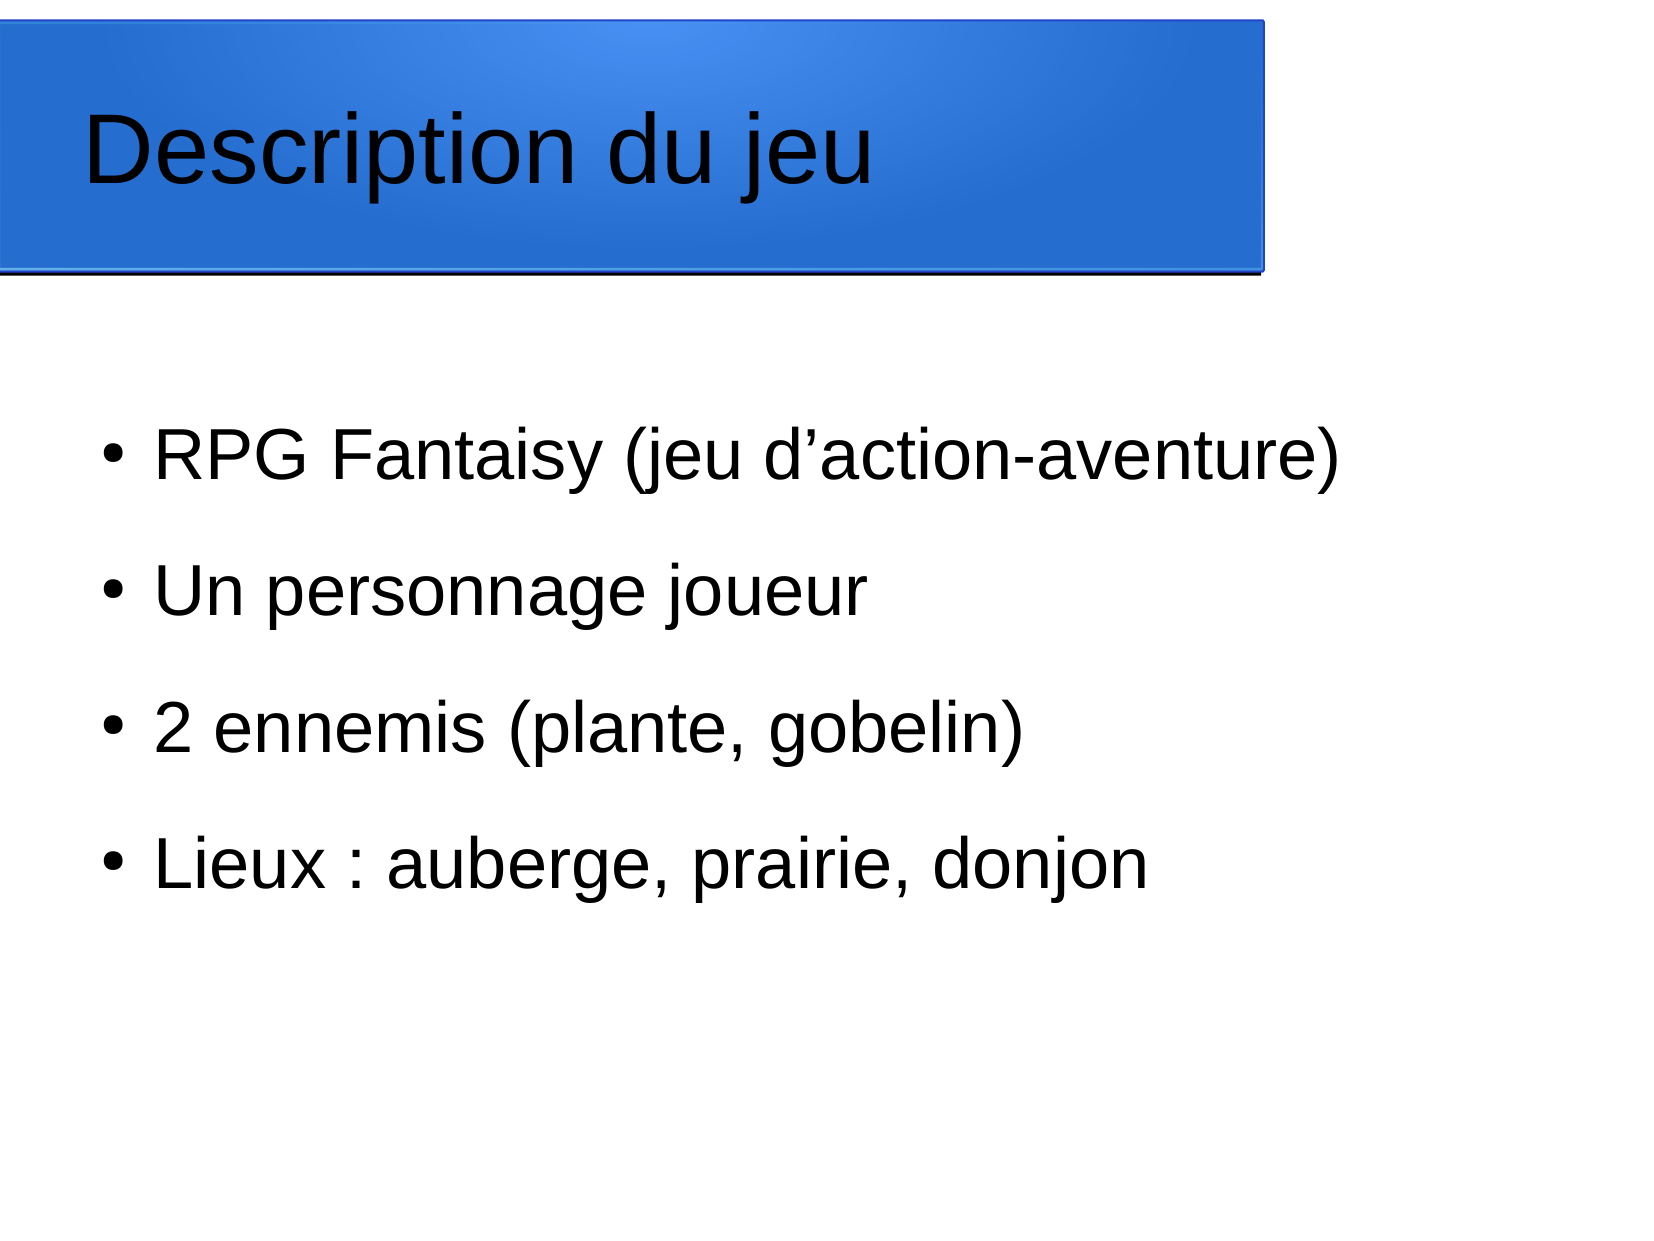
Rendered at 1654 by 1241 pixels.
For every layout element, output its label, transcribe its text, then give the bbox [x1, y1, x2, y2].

title Description du jeu [82, 47, 1235, 252]
list RPG Fantaisy (jeu d’action-aventure) Un personnage joueur 2 ennemis (plante, gobelin) Lieux : auberge, prairie, donjon [82, 299, 1571, 1019]
